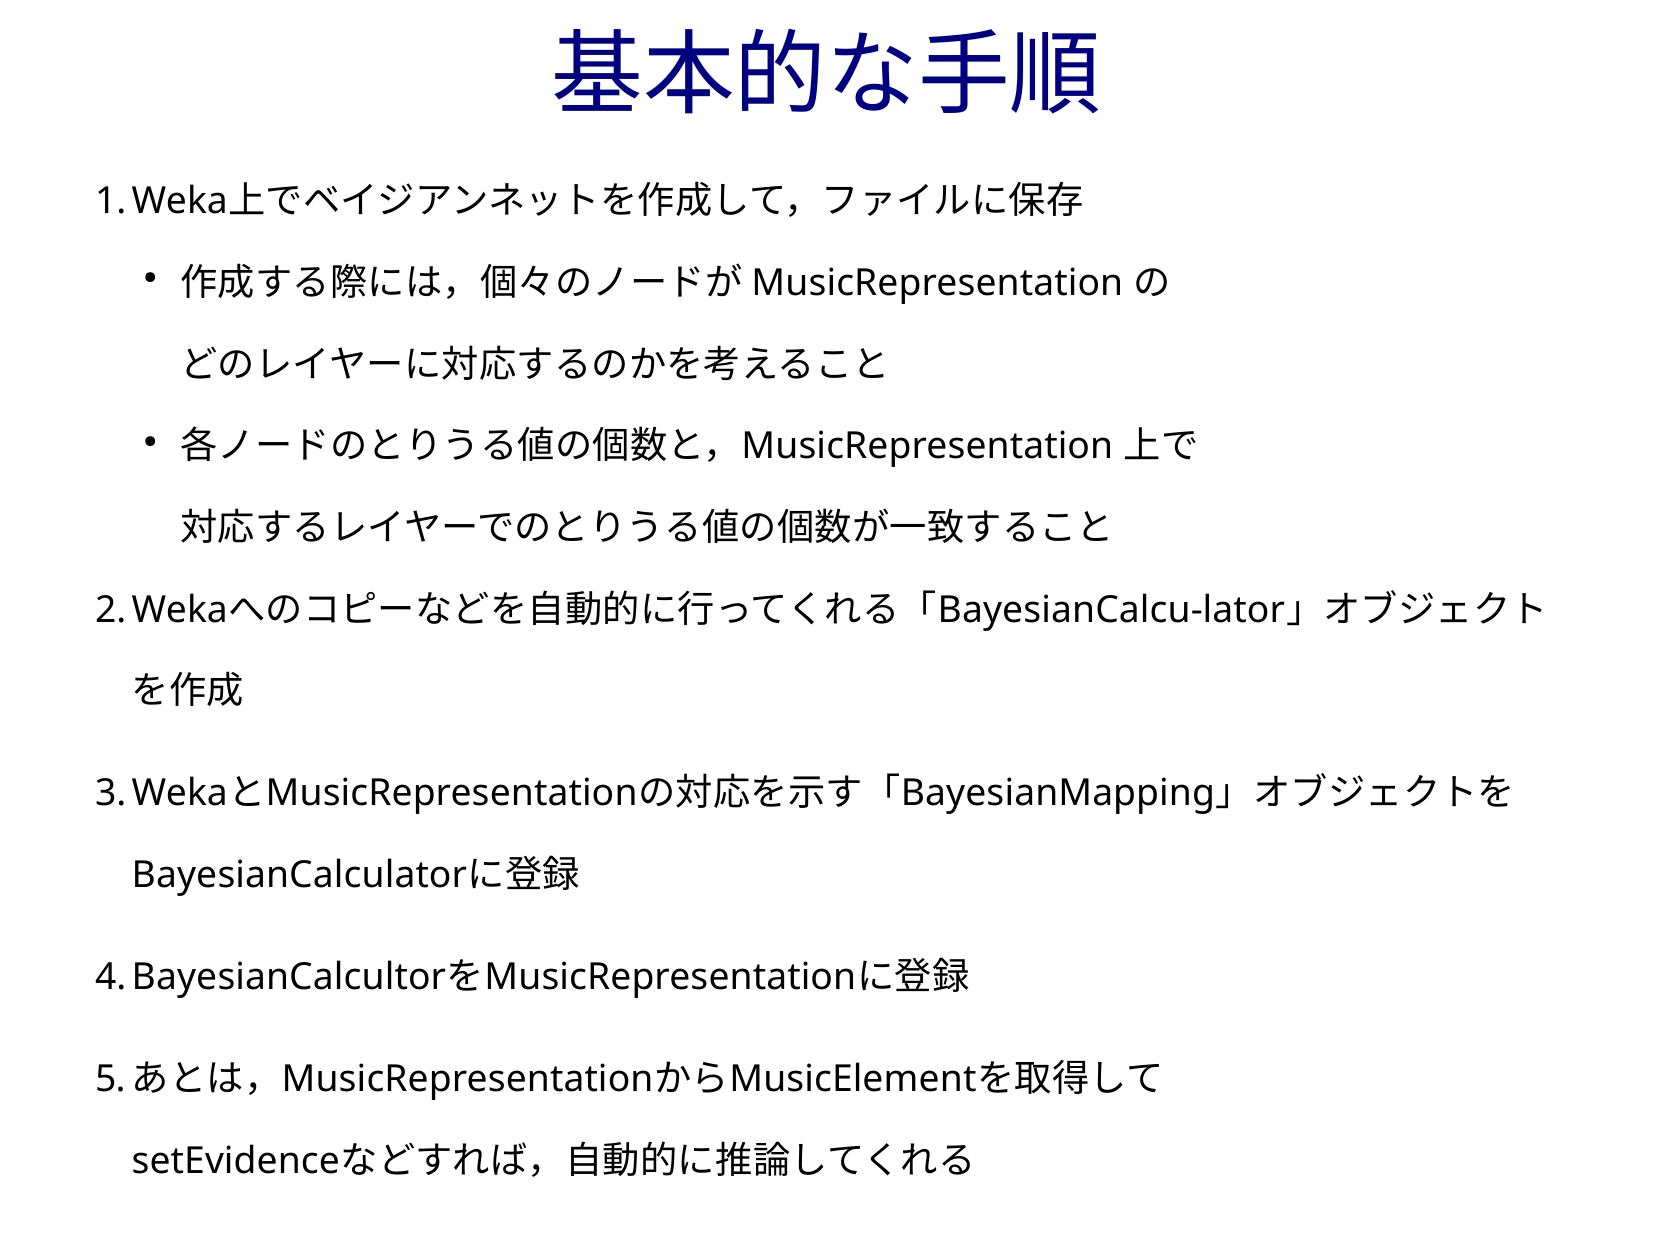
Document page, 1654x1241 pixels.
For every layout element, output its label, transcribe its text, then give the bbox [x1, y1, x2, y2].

list Weka上でベイジアンネットを作成して，ファイルに保存 作成する際には，個々のノードが MusicRepresentation の どのレイヤーに対応するのかを考えること 各ノードのとりうる値の個数と，MusicRepresentation 上で 対応するレイヤーでのとりうる値の個数が一致すること Wekaへのコピーなどを自動的に行ってくれる「BayesianCalcu-lator」オブジェクトを作成 WekaとMusicRepresentationの対応を示す「BayesianMapping」オブジェクトをBayesianCalculatorに登録 BayesianCalcultorをMusicRepresentationに登録 あとは，MusicRepresentationからMusicElementを取得して setEvidenceなどすれば，自動的に推論してくれる [82, 142, 1571, 1196]
title 基本的な手順 [82, 17, 1571, 117]
